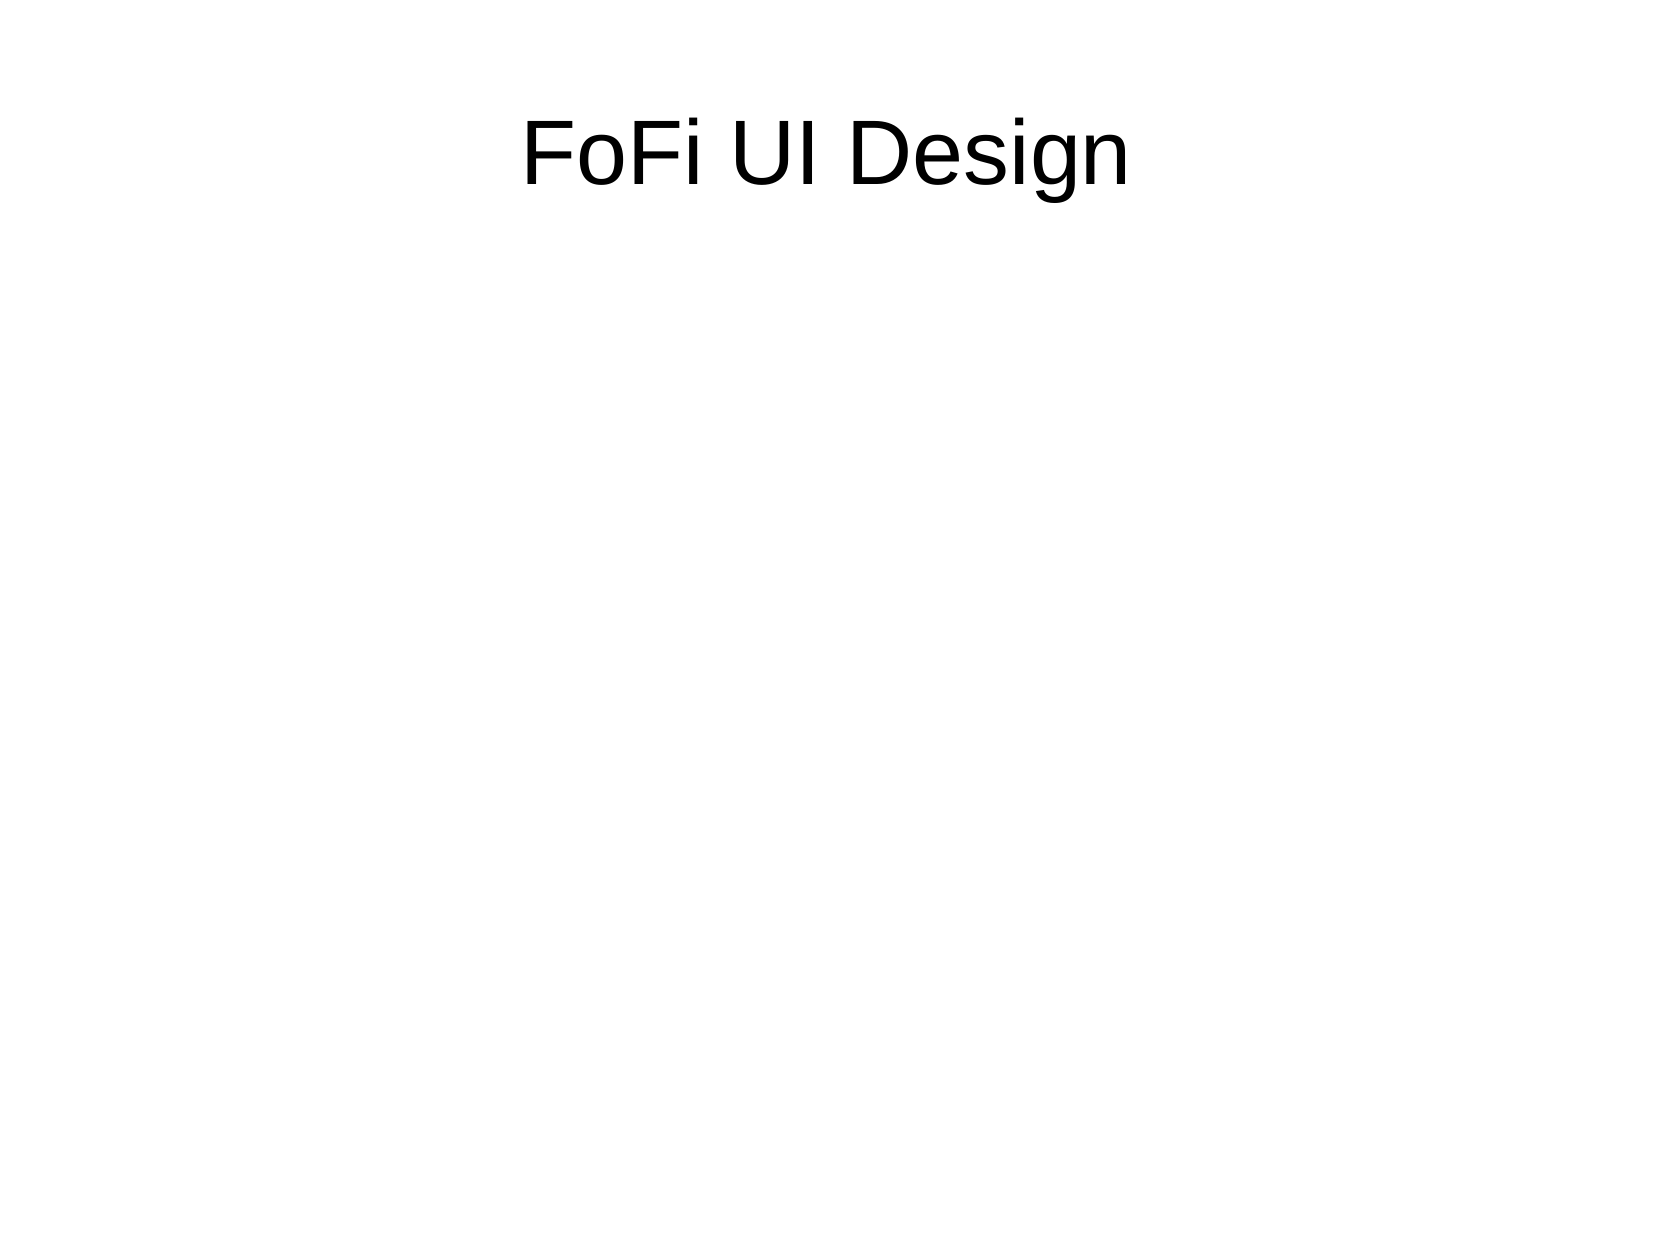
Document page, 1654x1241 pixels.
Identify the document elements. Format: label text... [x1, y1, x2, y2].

title FoFi UI Design [82, 49, 1571, 257]
